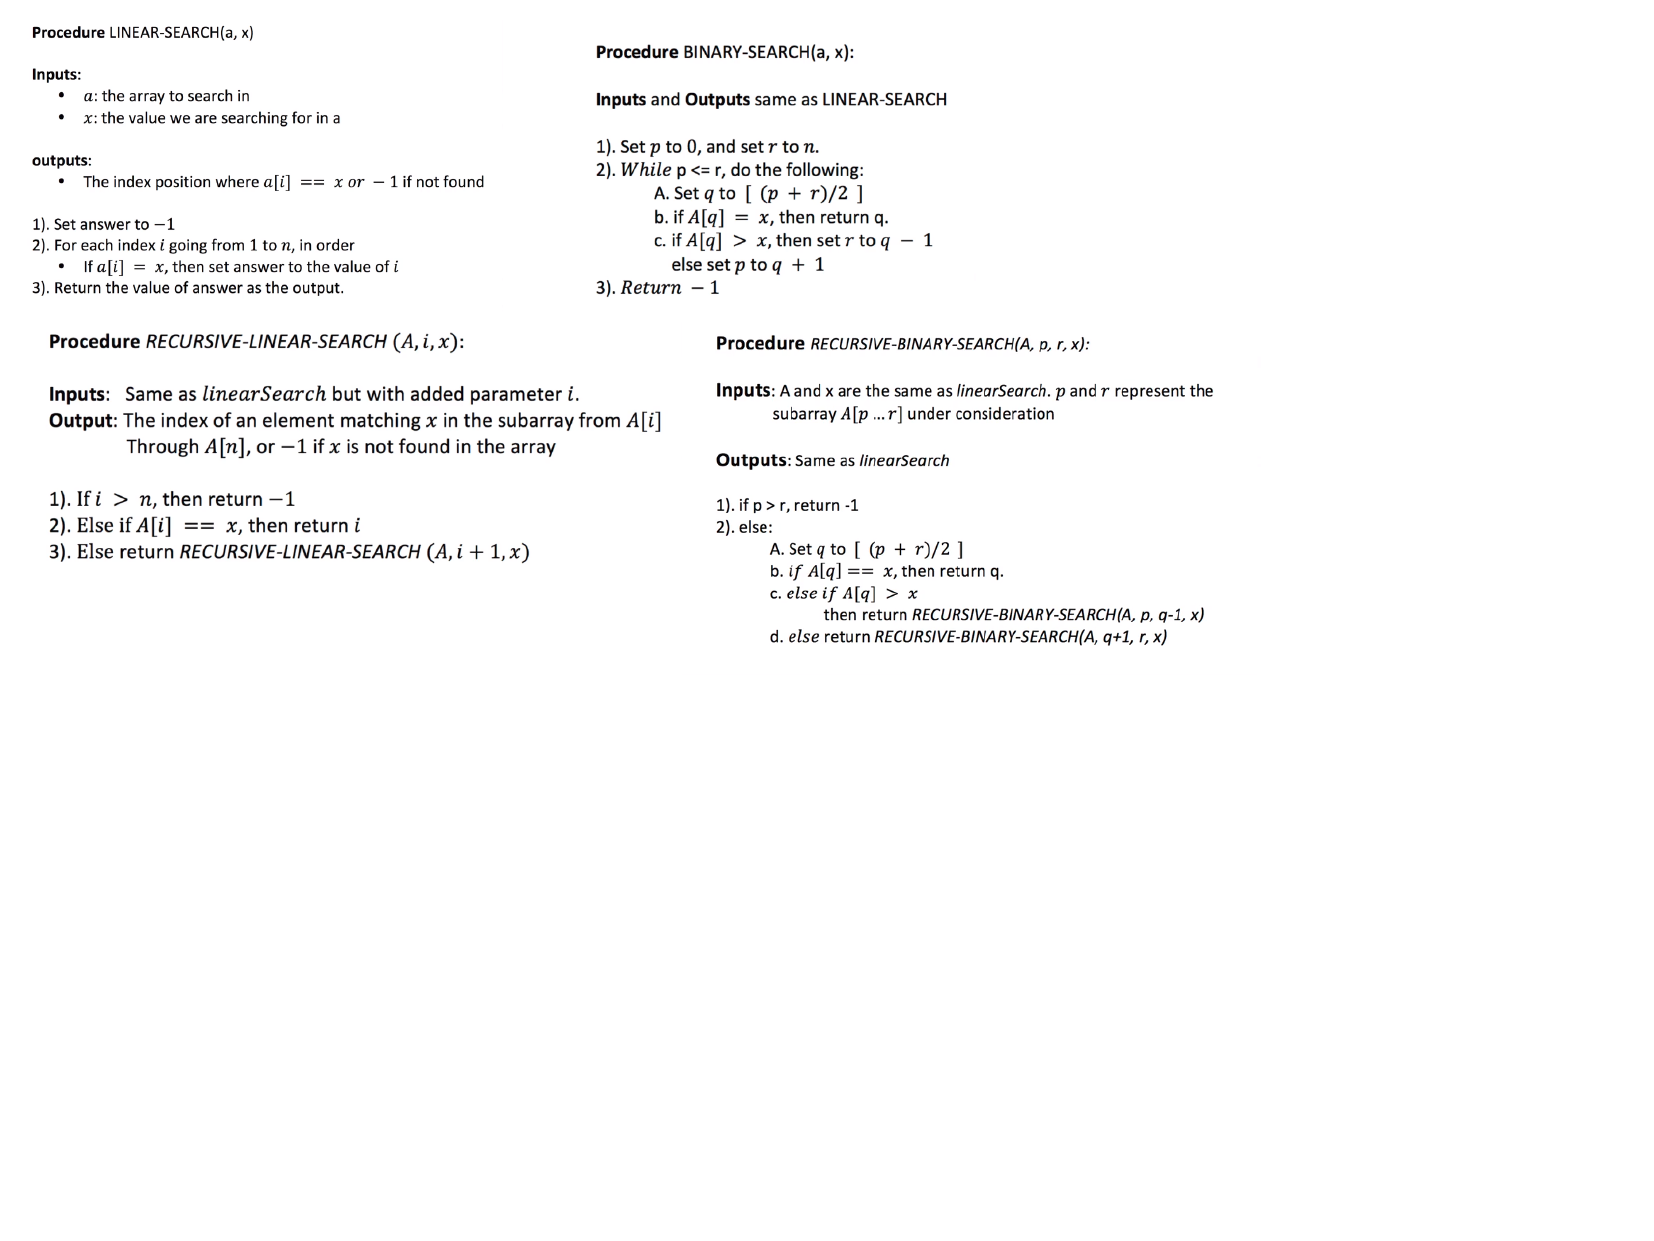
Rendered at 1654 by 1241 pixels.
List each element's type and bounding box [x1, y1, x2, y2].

picture [15, 15, 503, 316]
picture [681, 322, 1261, 676]
picture [567, 23, 976, 316]
picture [25, 318, 676, 582]
